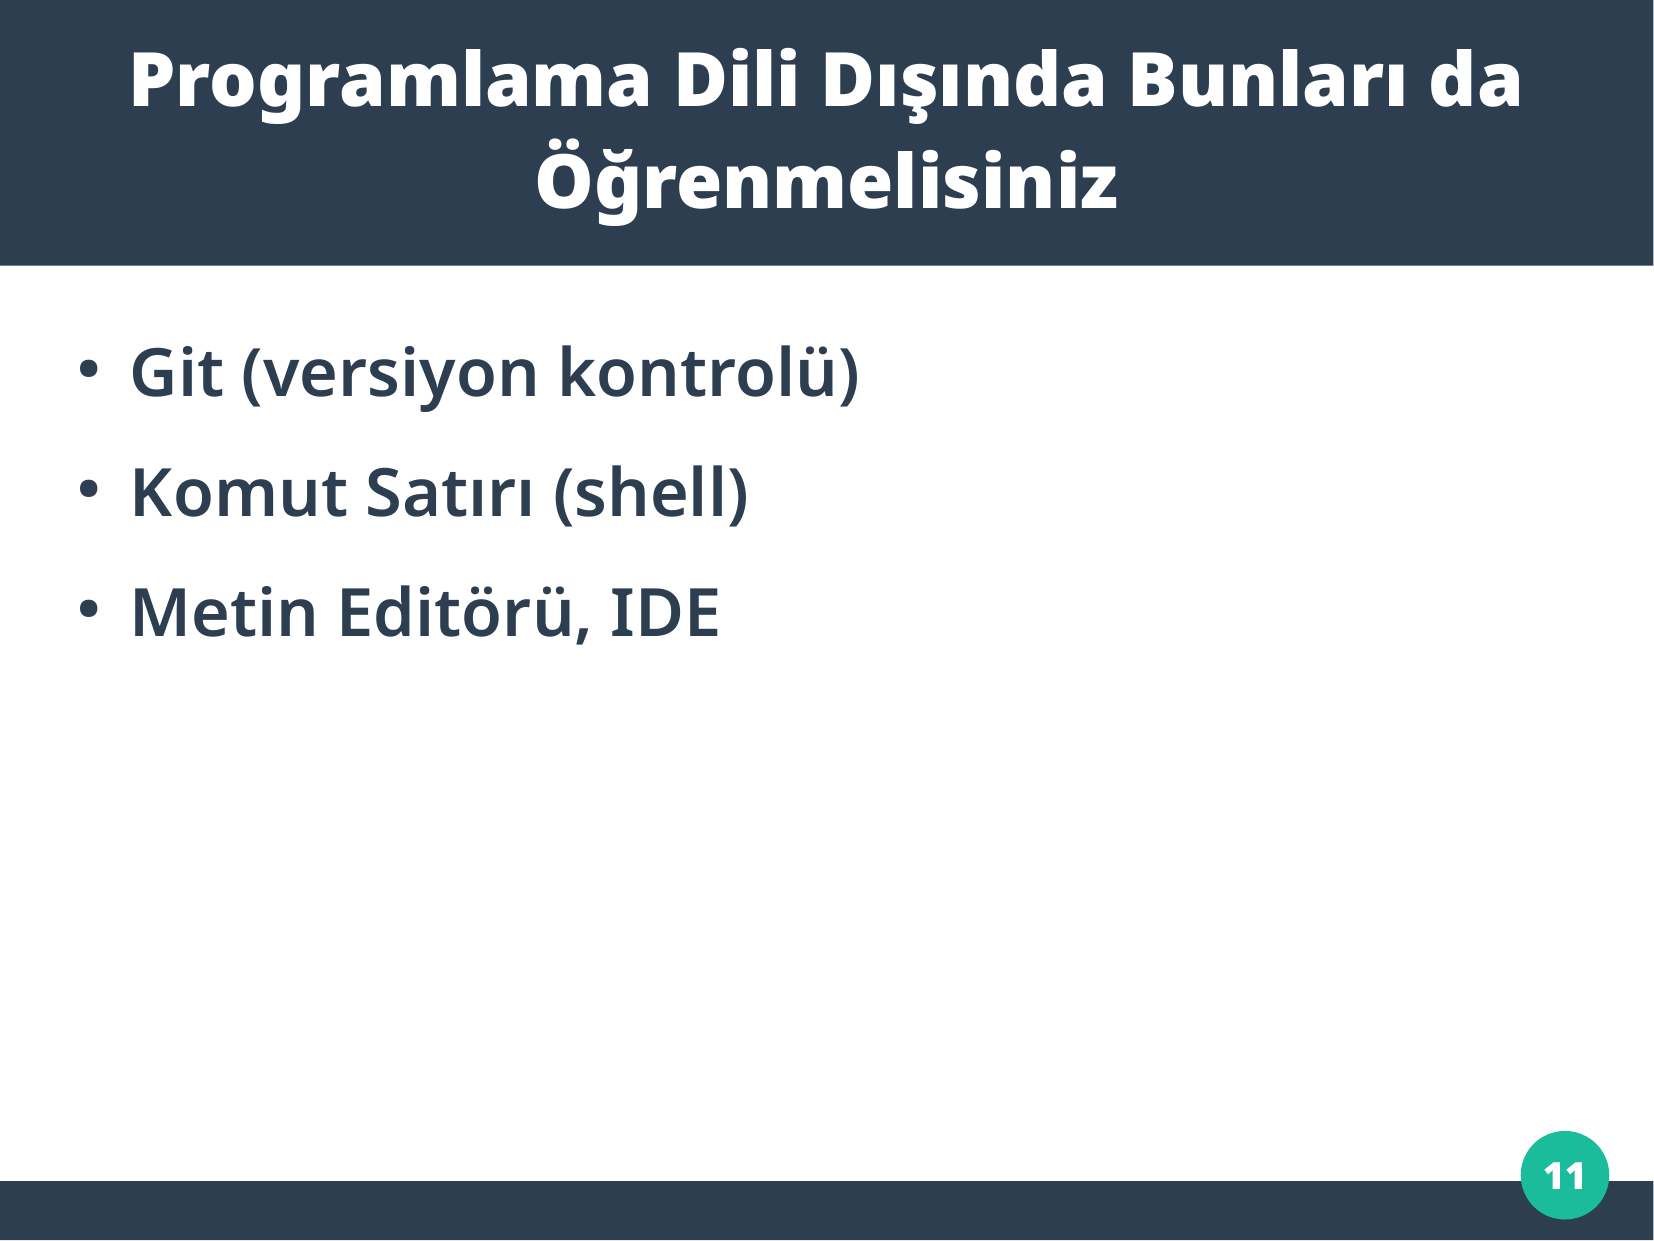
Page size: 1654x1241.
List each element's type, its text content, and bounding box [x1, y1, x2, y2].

title Programlama Dili Dışında Bunları da Öğrenmelisiniz [59, 49, 1595, 207]
list Git (versiyon kontrolü) Komut Satırı (shell) Metin Editörü, IDE [59, 324, 1595, 1152]
